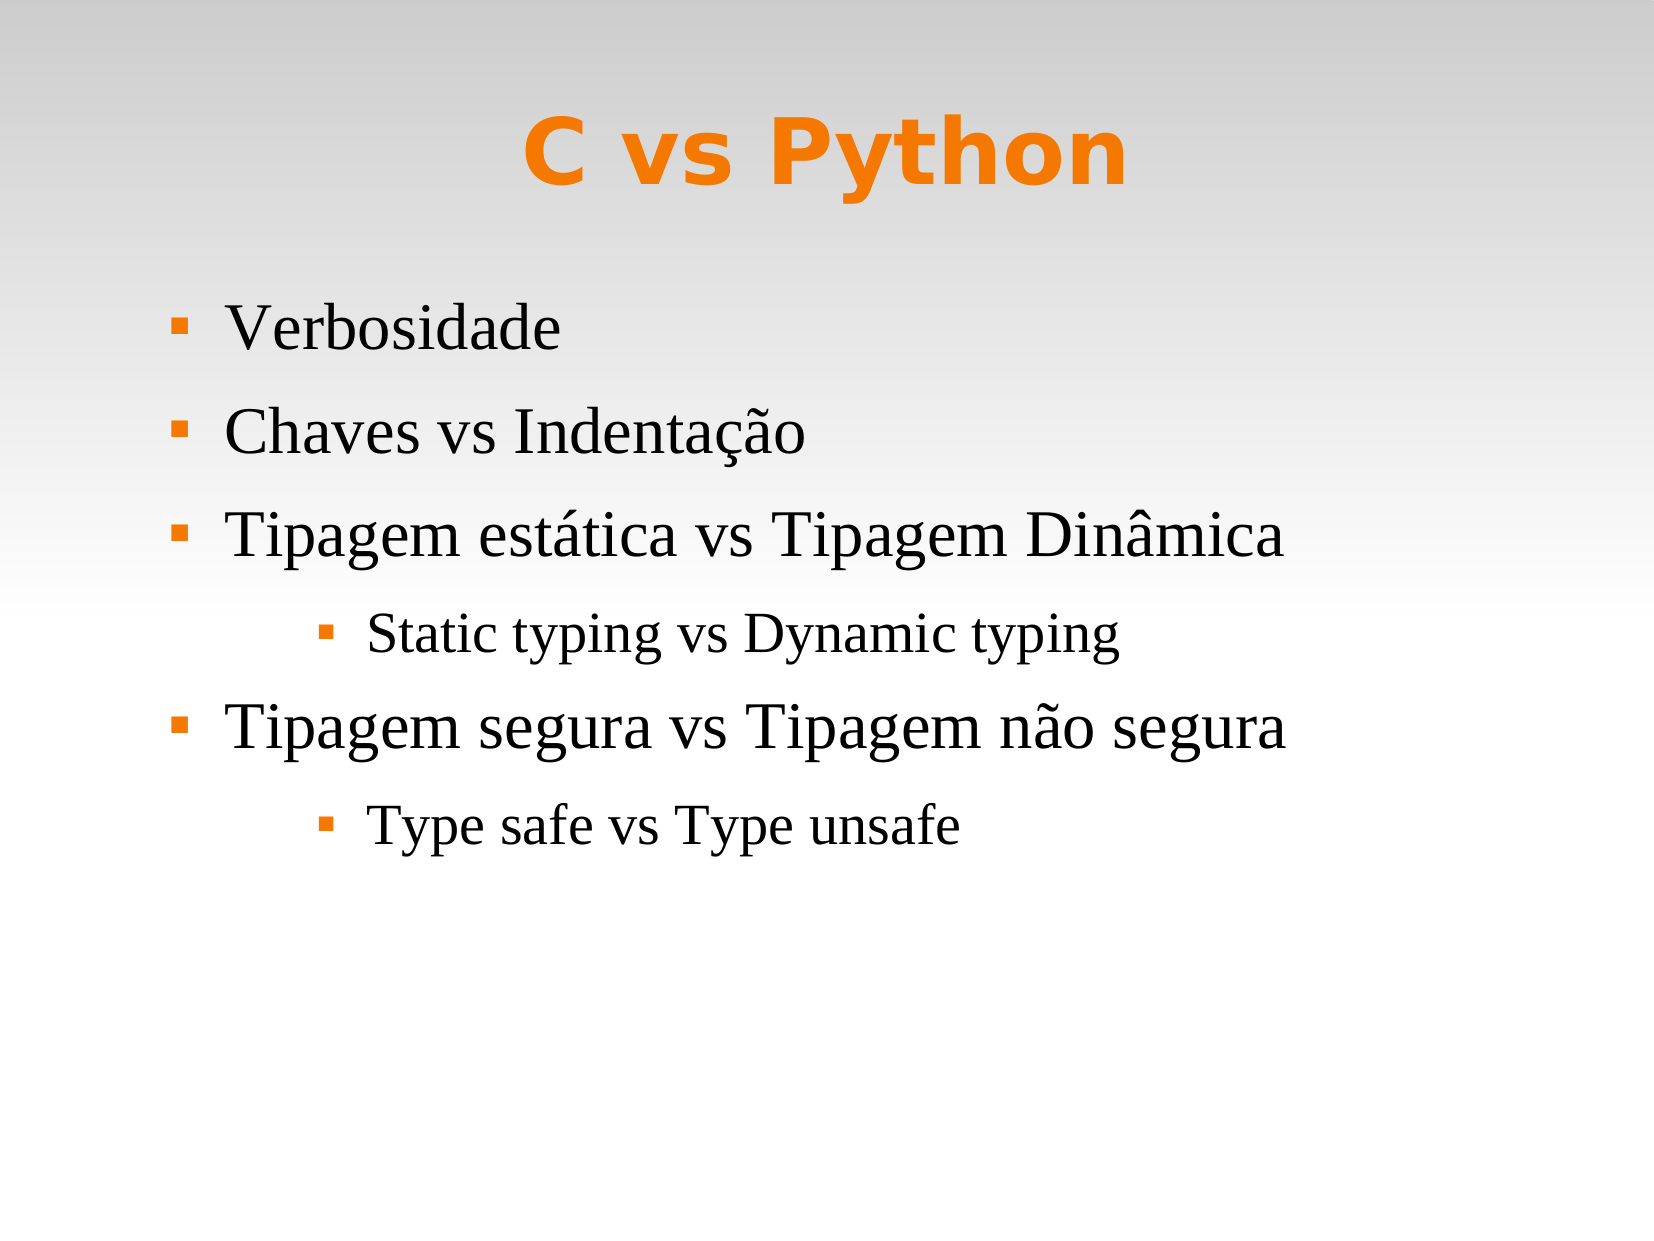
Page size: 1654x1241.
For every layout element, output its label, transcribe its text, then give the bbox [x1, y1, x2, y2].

list Verbosidade Chaves vs Indentação Tipagem estática vs Tipagem Dinâmica Static typing vs Dynamic typing Tipagem segura vs Tipagem não segura Type safe vs Type unsafe [82, 290, 1571, 1109]
title C vs Python [82, 49, 1571, 257]
